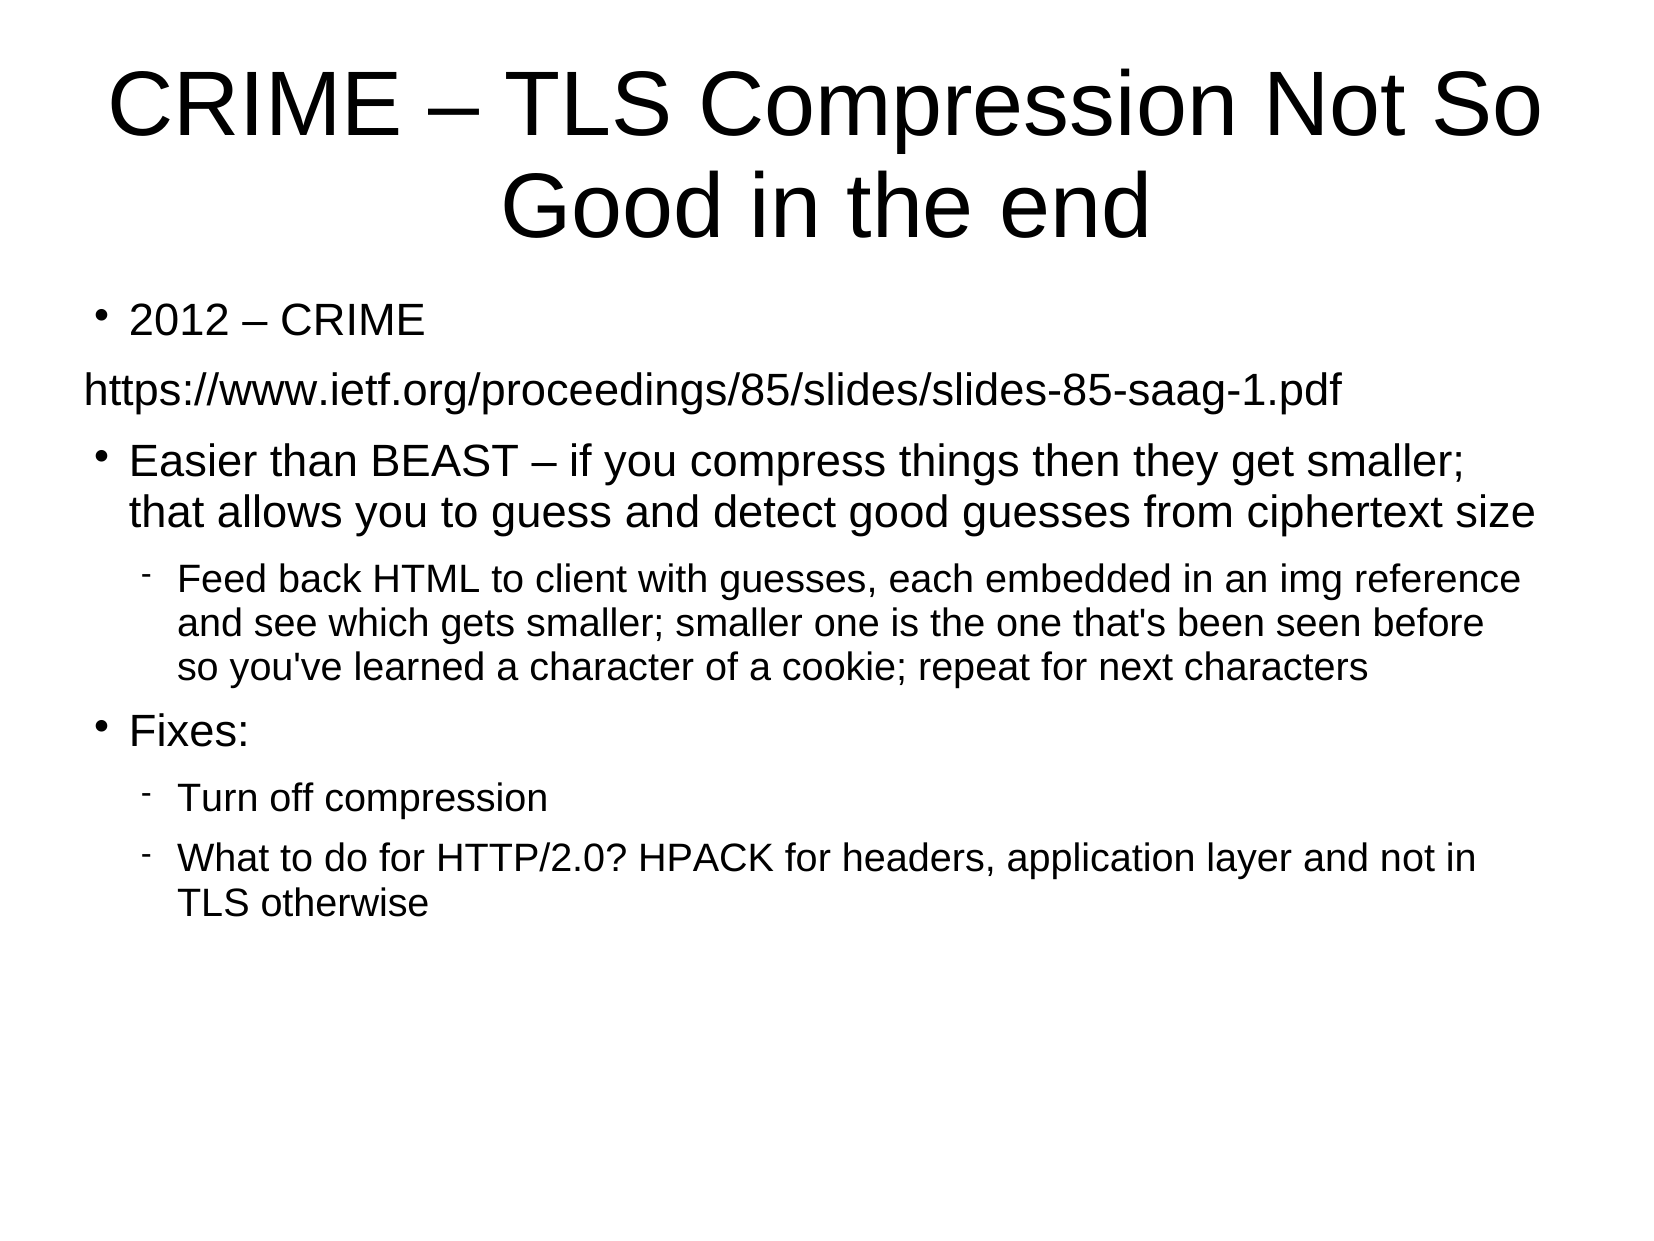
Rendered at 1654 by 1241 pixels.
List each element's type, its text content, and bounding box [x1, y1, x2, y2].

list 2012 – CRIME https://www.ietf.org/proceedings/85/slides/slides-85-saag-1.pdf Easier than BEAST – if you compress things then they get smaller; that allows you to guess and detect good guesses from ciphertext size Feed back HTML to client with guesses, each embedded in an img reference and see which gets smaller; smaller one is the one that's been seen before so you've learned a character of a cookie; repeat for next characters Fixes: Turn off compression What to do for HTTP/2.0? HPACK for headers, application layer and not in TLS otherwise [82, 290, 1538, 1010]
title CRIME – TLS Compression Not So Good in the end [82, 49, 1571, 257]
